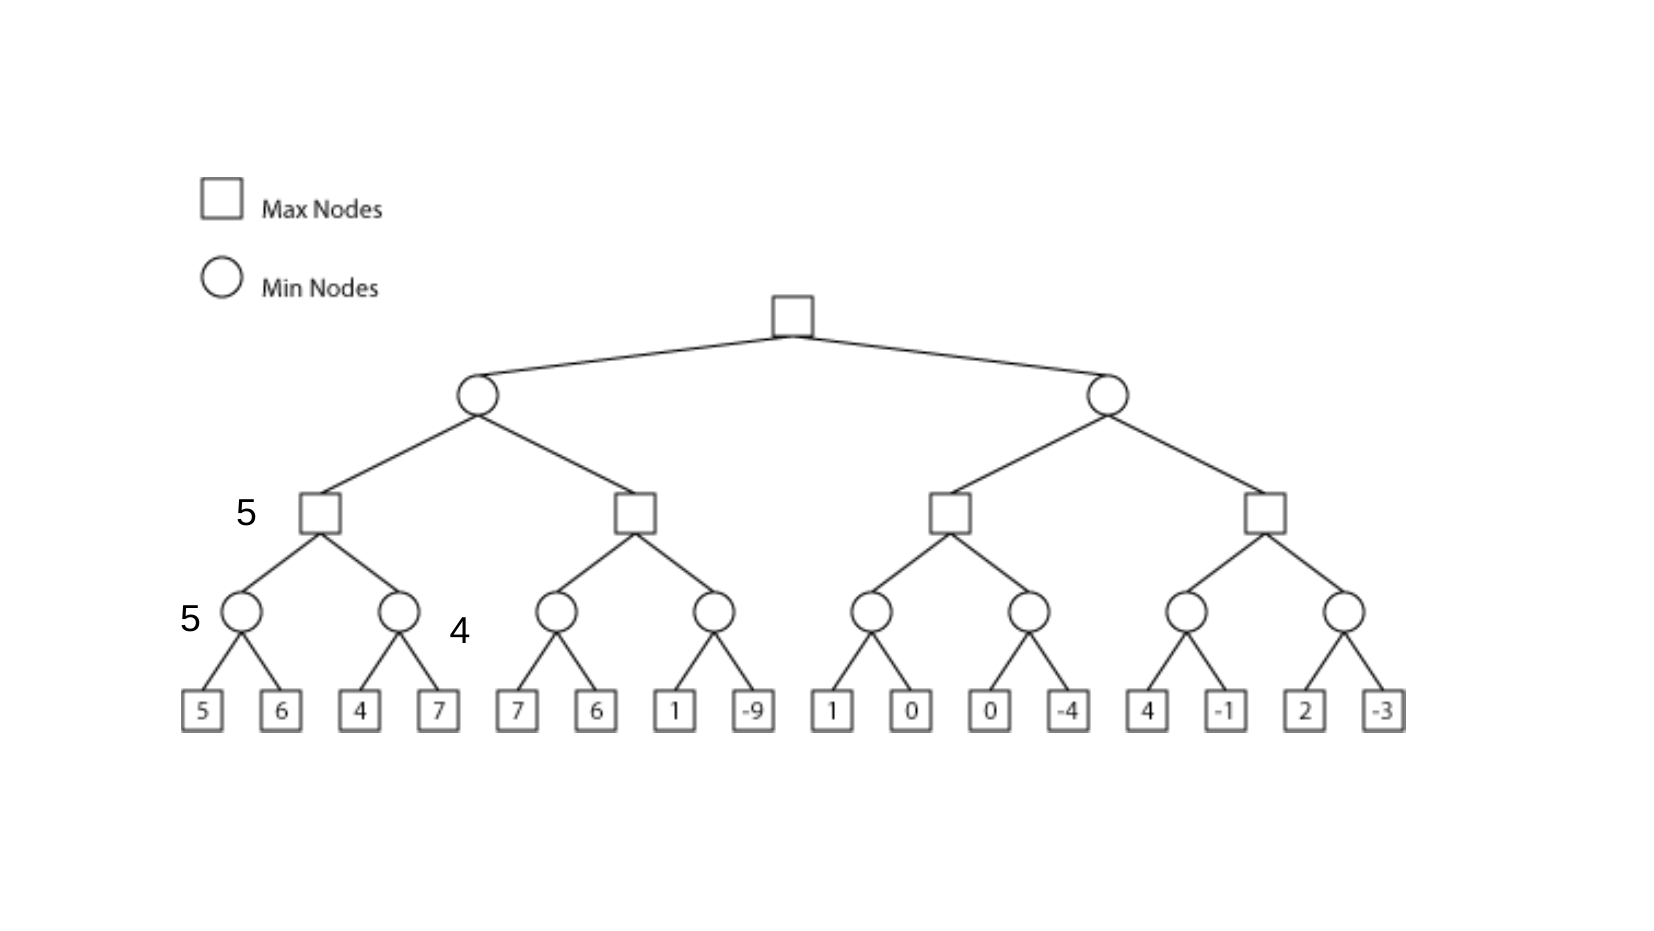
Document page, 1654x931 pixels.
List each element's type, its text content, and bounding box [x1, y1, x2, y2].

text_box 4 [434, 602, 486, 660]
picture [181, 177, 1406, 733]
text_box 5 [165, 590, 216, 648]
text_box 5 [221, 484, 272, 542]
